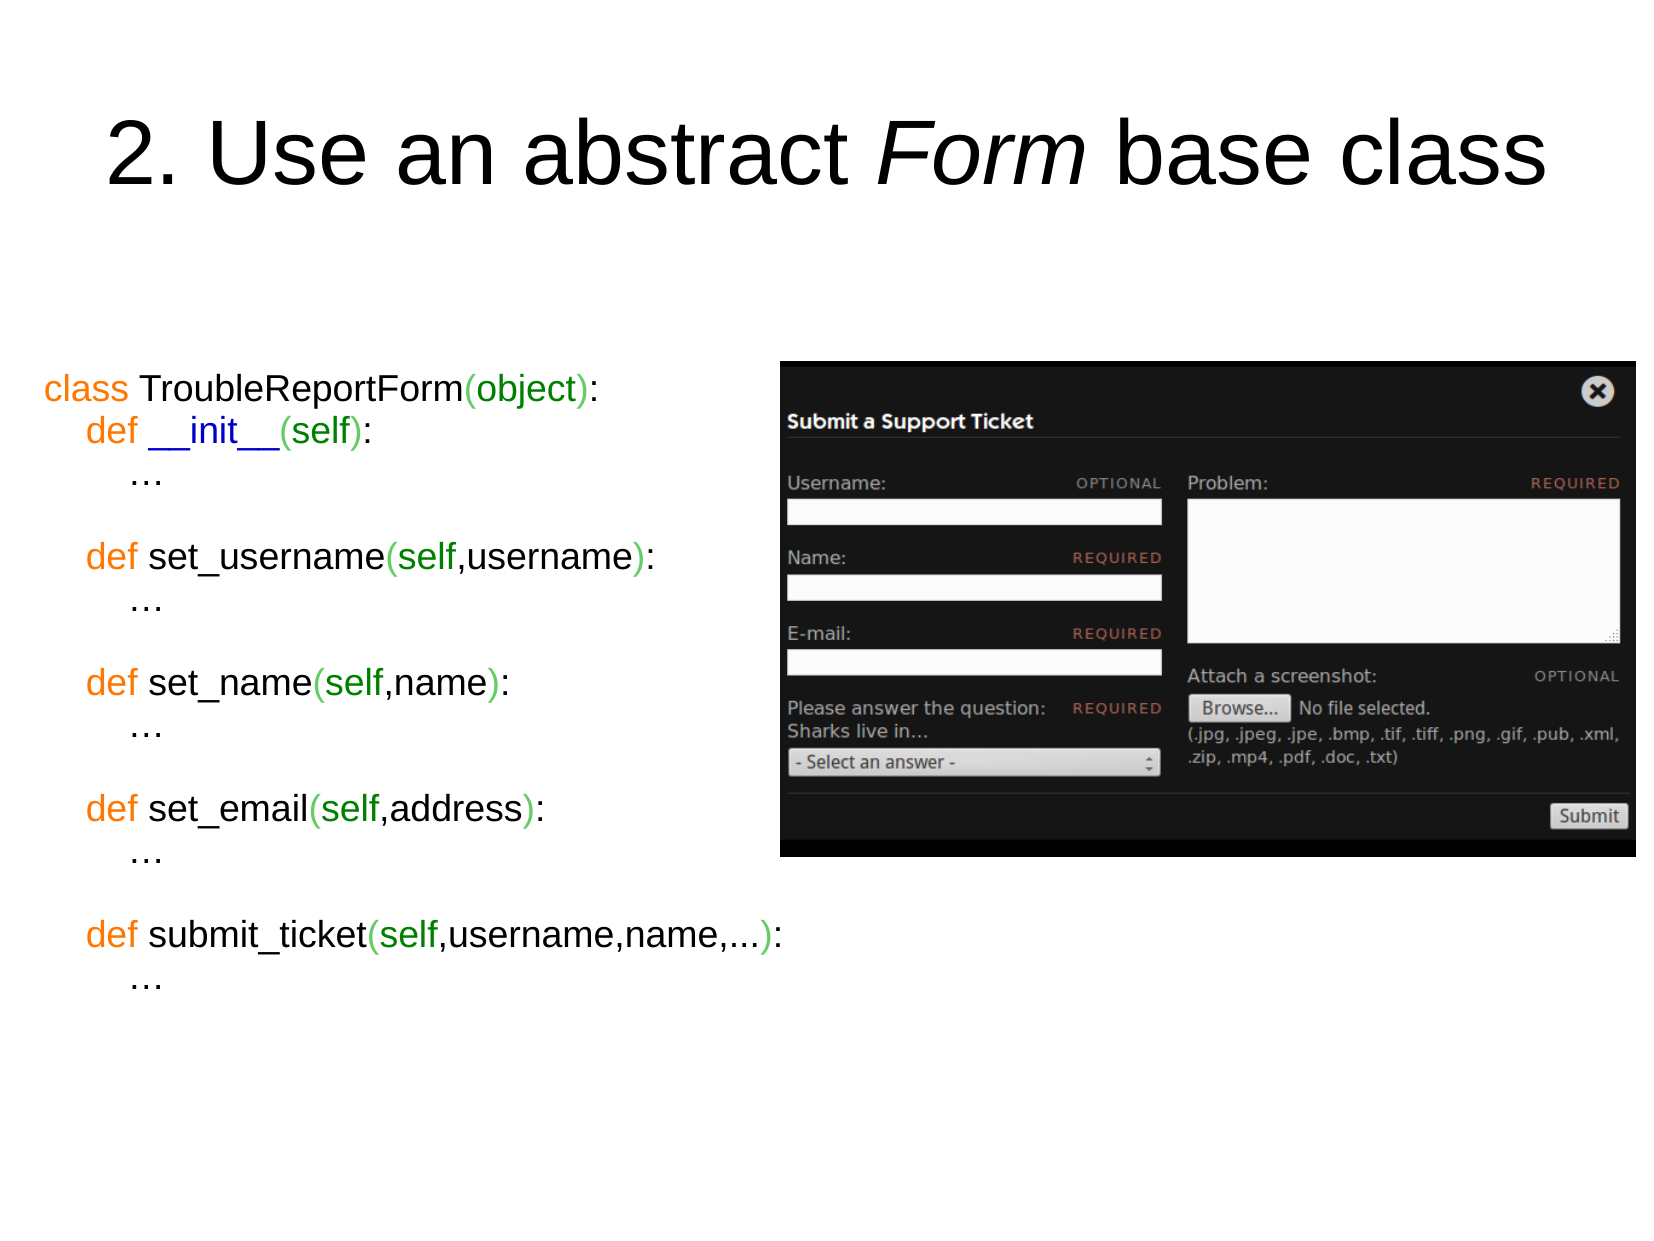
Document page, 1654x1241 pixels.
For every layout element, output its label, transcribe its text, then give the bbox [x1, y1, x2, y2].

picture [780, 361, 1636, 857]
title 2. Use an abstract Form base class [82, 49, 1571, 257]
text_box class TroubleReportForm(object): def __init__(self): … def set_username(self,username): … def set_name(self,name): … def set_email(self,address): … def submit_ticket(self,username,name,...): … [29, 360, 799, 1005]
